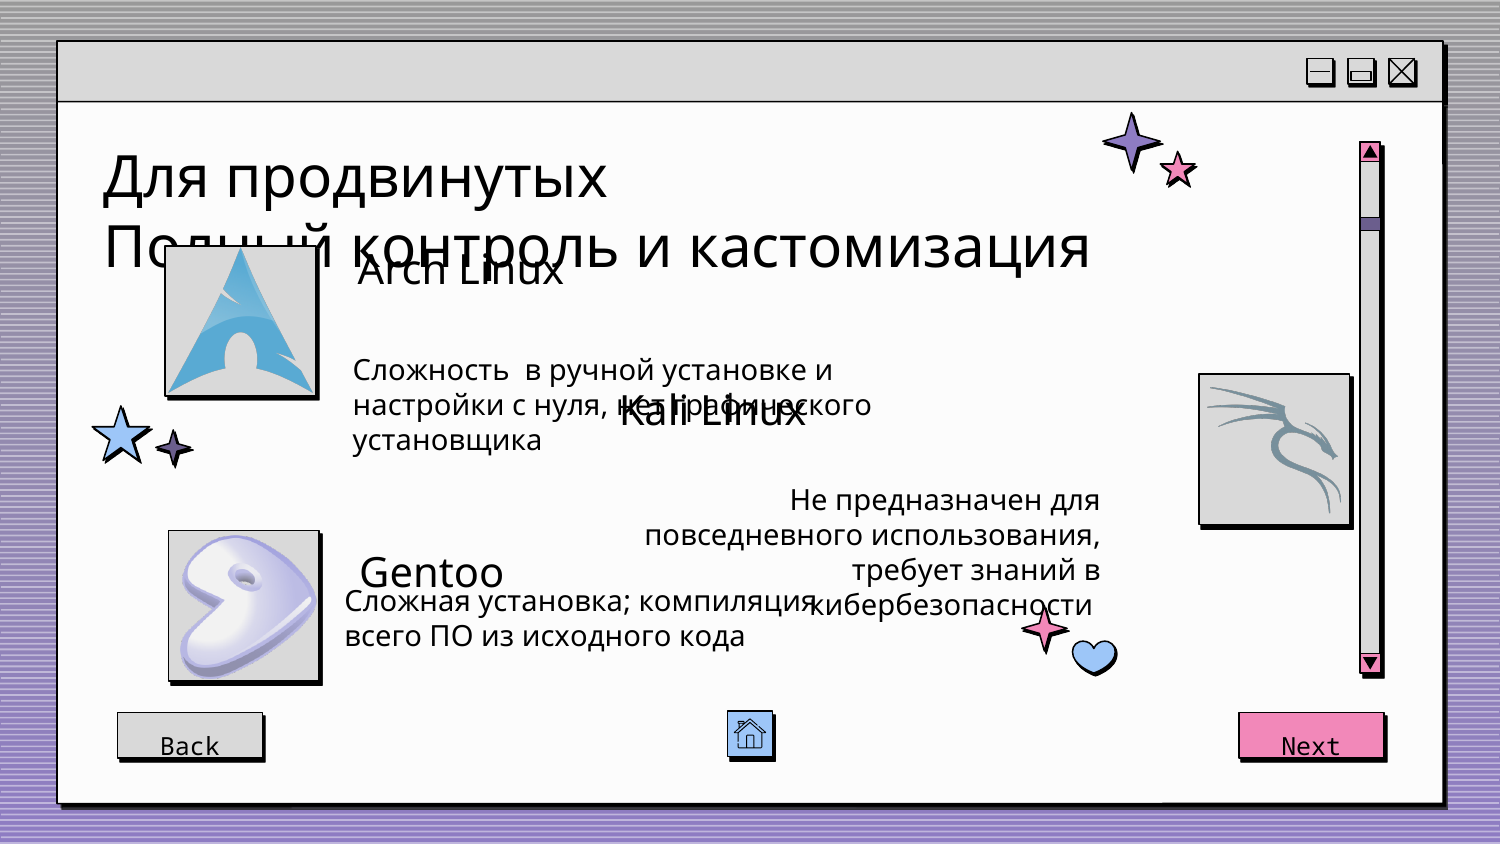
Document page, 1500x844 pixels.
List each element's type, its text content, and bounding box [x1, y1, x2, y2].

subtitle Сложность в ручной установке и настройки с нуля, нет графического установщика [337, 336, 891, 402]
text_box [727, 711, 773, 757]
text_box [155, 429, 191, 465]
picture [1202, 378, 1346, 522]
text_box [1160, 151, 1196, 185]
subtitle Не предназначен для повседневного использования, требует знаний в кибербезопасности [629, 466, 1182, 537]
subtitle Kali Linux [603, 369, 1156, 434]
subtitle Back [129, 714, 251, 753]
text_box [168, 530, 174, 682]
subtitle Next [1250, 714, 1373, 753]
text_box [1360, 142, 1380, 673]
title Для продвинутых Полный контроль и кастомизация [88, 124, 1355, 206]
text_box [1021, 605, 1068, 652]
picture [174, 530, 324, 689]
text_box [1072, 641, 1116, 674]
subtitle Gentoo [344, 530, 897, 596]
text_box [92, 405, 150, 461]
picture [168, 247, 313, 393]
text_box [1238, 712, 1384, 758]
text_box [117, 712, 263, 758]
subtitle Arch Linux [342, 227, 895, 293]
text_box [165, 245, 317, 397]
text_box [1102, 112, 1161, 171]
subtitle Сложная установка; компиляция всего ПО из исходного кода [329, 561, 882, 668]
text_box [1198, 373, 1350, 525]
